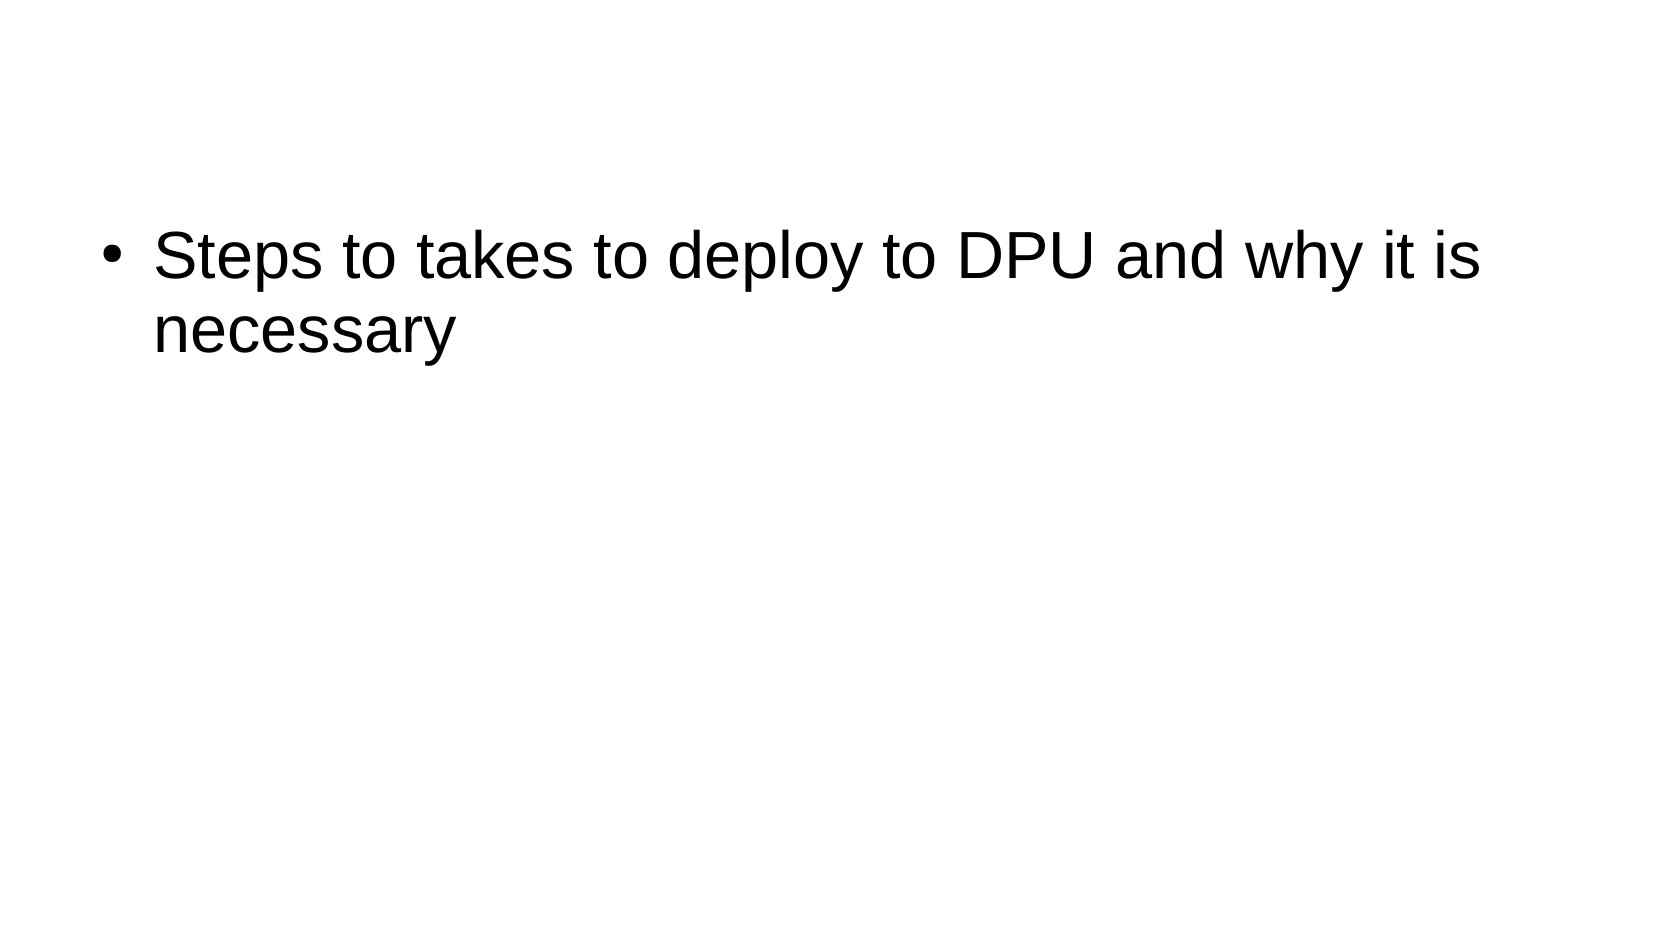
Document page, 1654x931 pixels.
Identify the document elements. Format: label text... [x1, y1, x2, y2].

list Steps to takes to deploy to DPU and why it is necessary [82, 217, 1571, 758]
